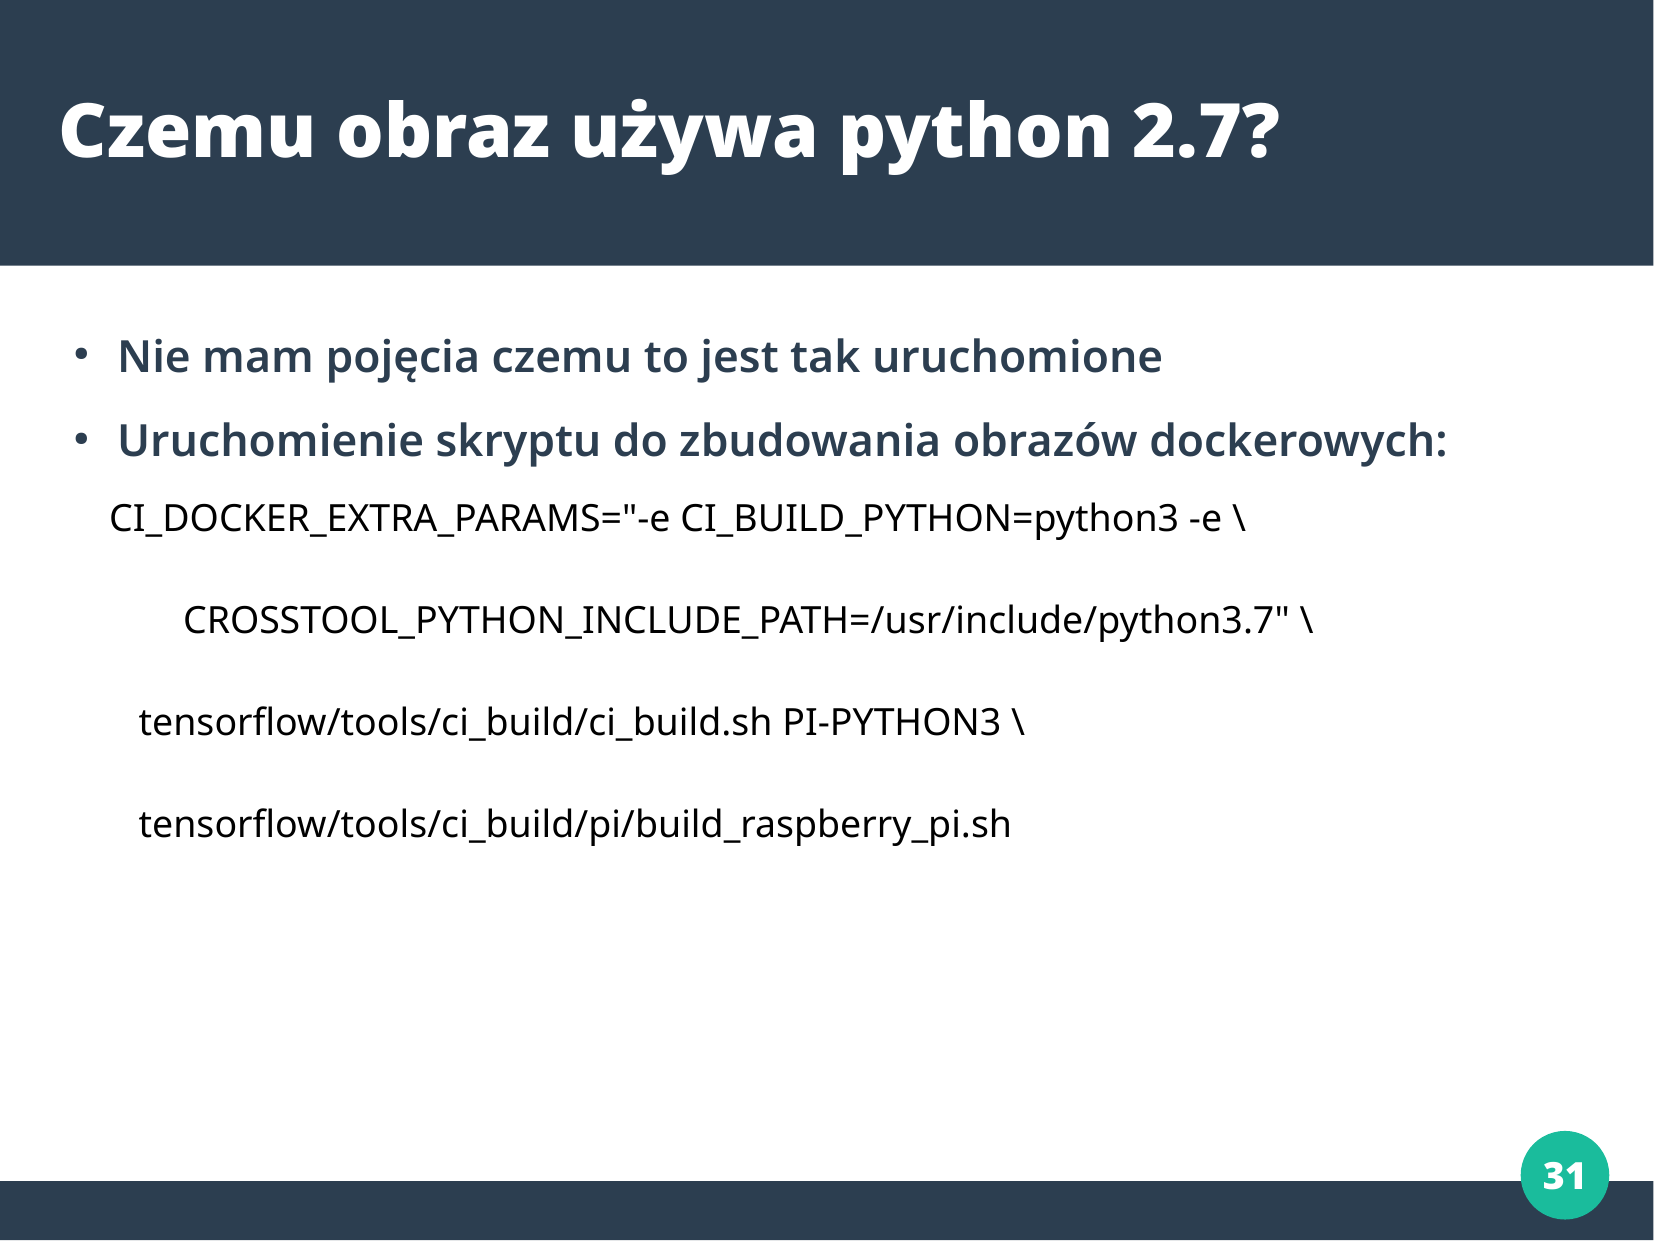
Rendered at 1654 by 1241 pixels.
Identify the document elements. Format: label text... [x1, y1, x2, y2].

text_box CI_DOCKER_EXTRA_PARAMS="-e CI_BUILD_PYTHON=python3 -e \ CROSSTOOL_PYTHON_INCLUDE_PATH=/usr/include/python3.7" \ tensorflow/tools/ci_build/ci_build.sh PI-PYTHON3 \ tensorflow/tools/ci_build/pi/build_raspberry_pi.sh [94, 484, 1548, 945]
list Nie mam pojęcia czemu to jest tak uruchomione Uruchomienie skryptu do zbudowania obrazów dockerowych: [59, 324, 1595, 473]
title Czemu obraz używa python 2.7? [59, 49, 1595, 207]
